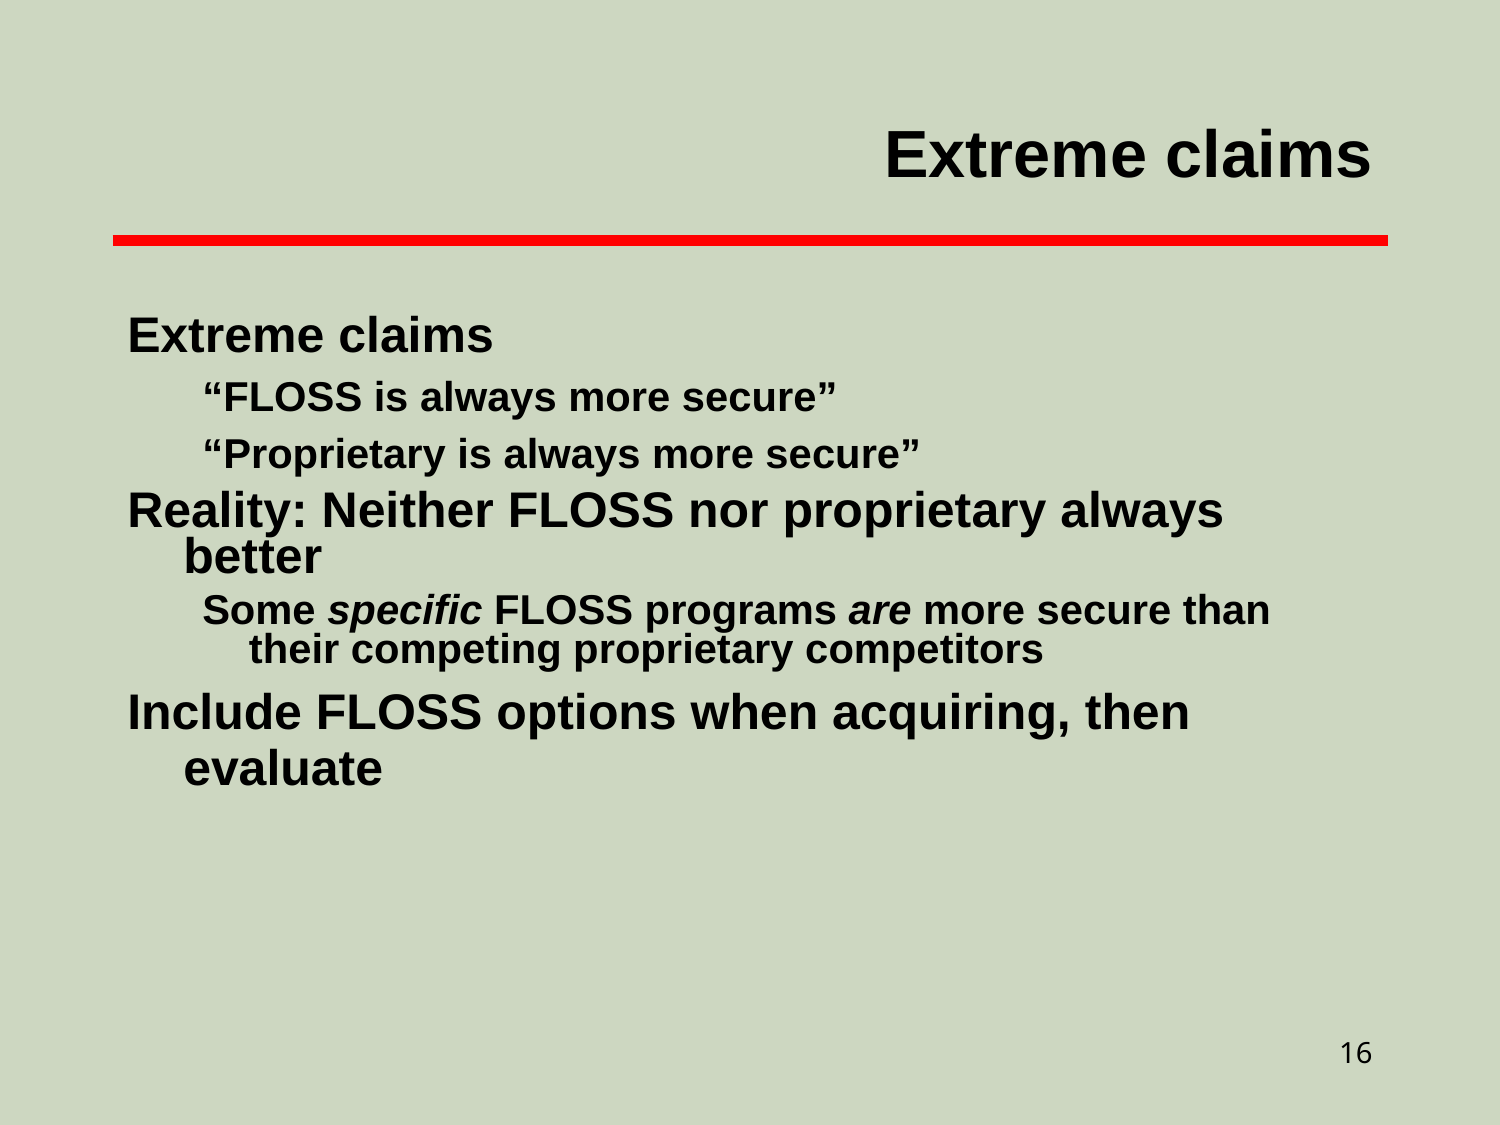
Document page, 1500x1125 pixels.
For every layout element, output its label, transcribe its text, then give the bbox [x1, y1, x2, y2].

list Extreme claims “FLOSS is always more secure” “Proprietary is always more secure” Reality: Neither FLOSS nor proprietary always better Some specific FLOSS programs are more secure than their competing proprietary competitors Include FLOSS options when acquiring, then evaluate [112, 299, 1388, 906]
title Extreme claims [337, 85, 1388, 224]
